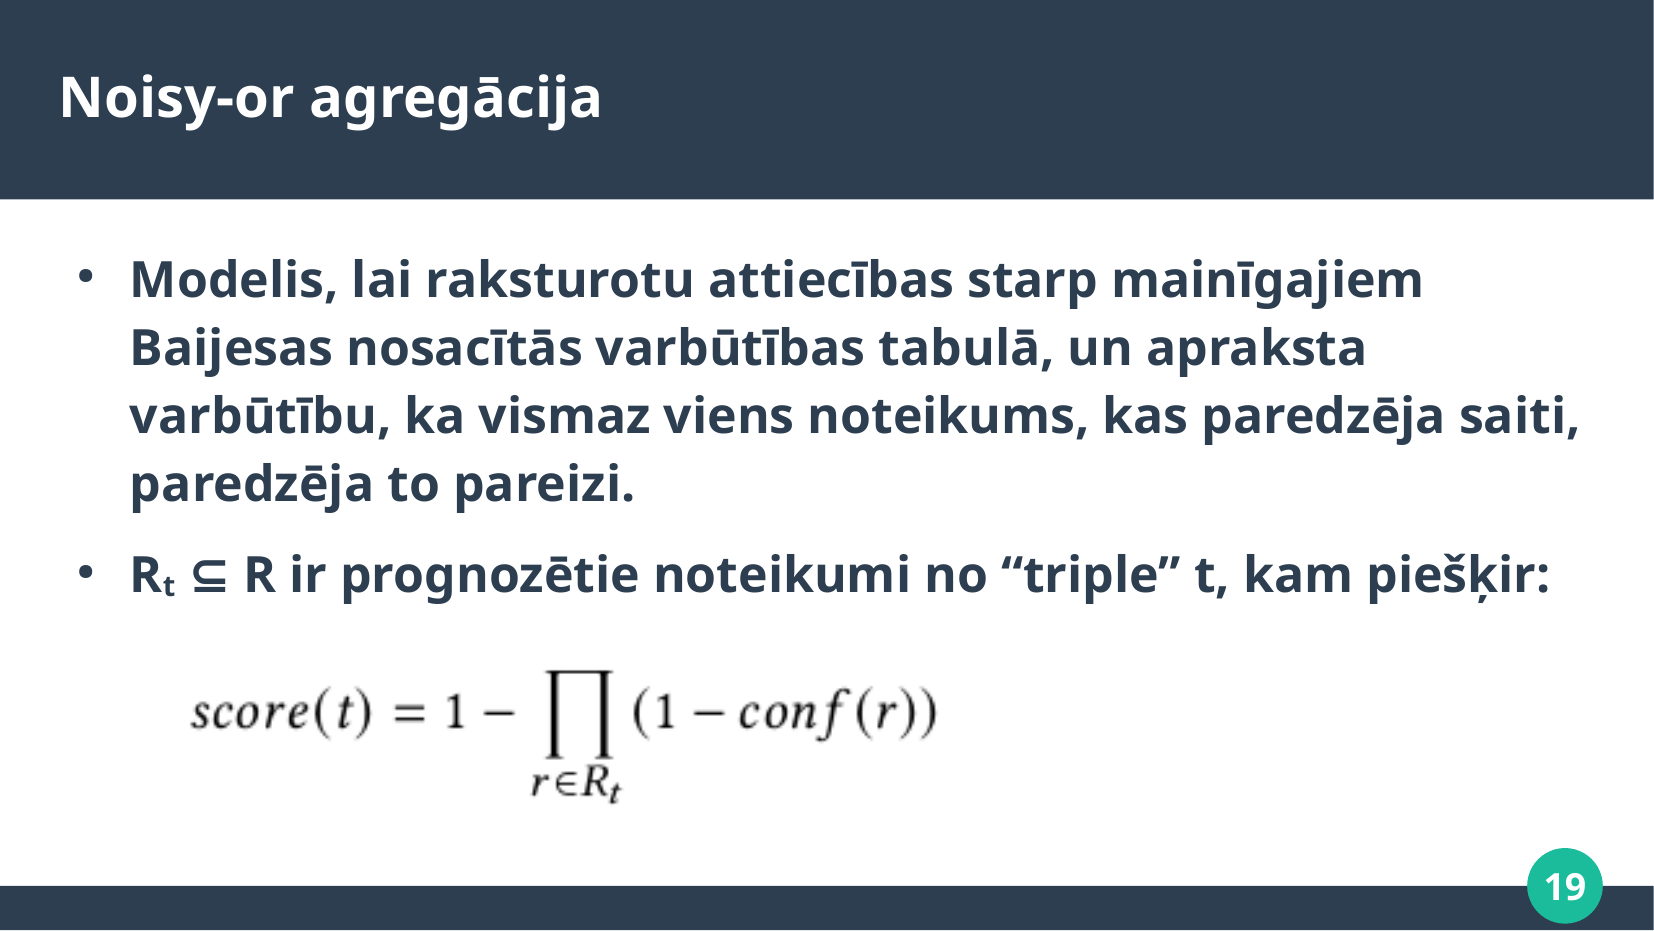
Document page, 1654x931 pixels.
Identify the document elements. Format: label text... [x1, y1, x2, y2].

list Modelis, lai raksturotu attiecības starp mainīgajiem Baijesas nosacītās varbūtības tabulā, un apraksta varbūtību, ka vismaz viens noteikums, kas paredzēja saiti, paredzēja to pareizi. Rt ⊆ R ir prognozētie noteikumi no “triple” t, kam piešķir: [59, 243, 1595, 864]
picture [150, 635, 972, 826]
title Noisy-or agregācija [59, 37, 1595, 155]
